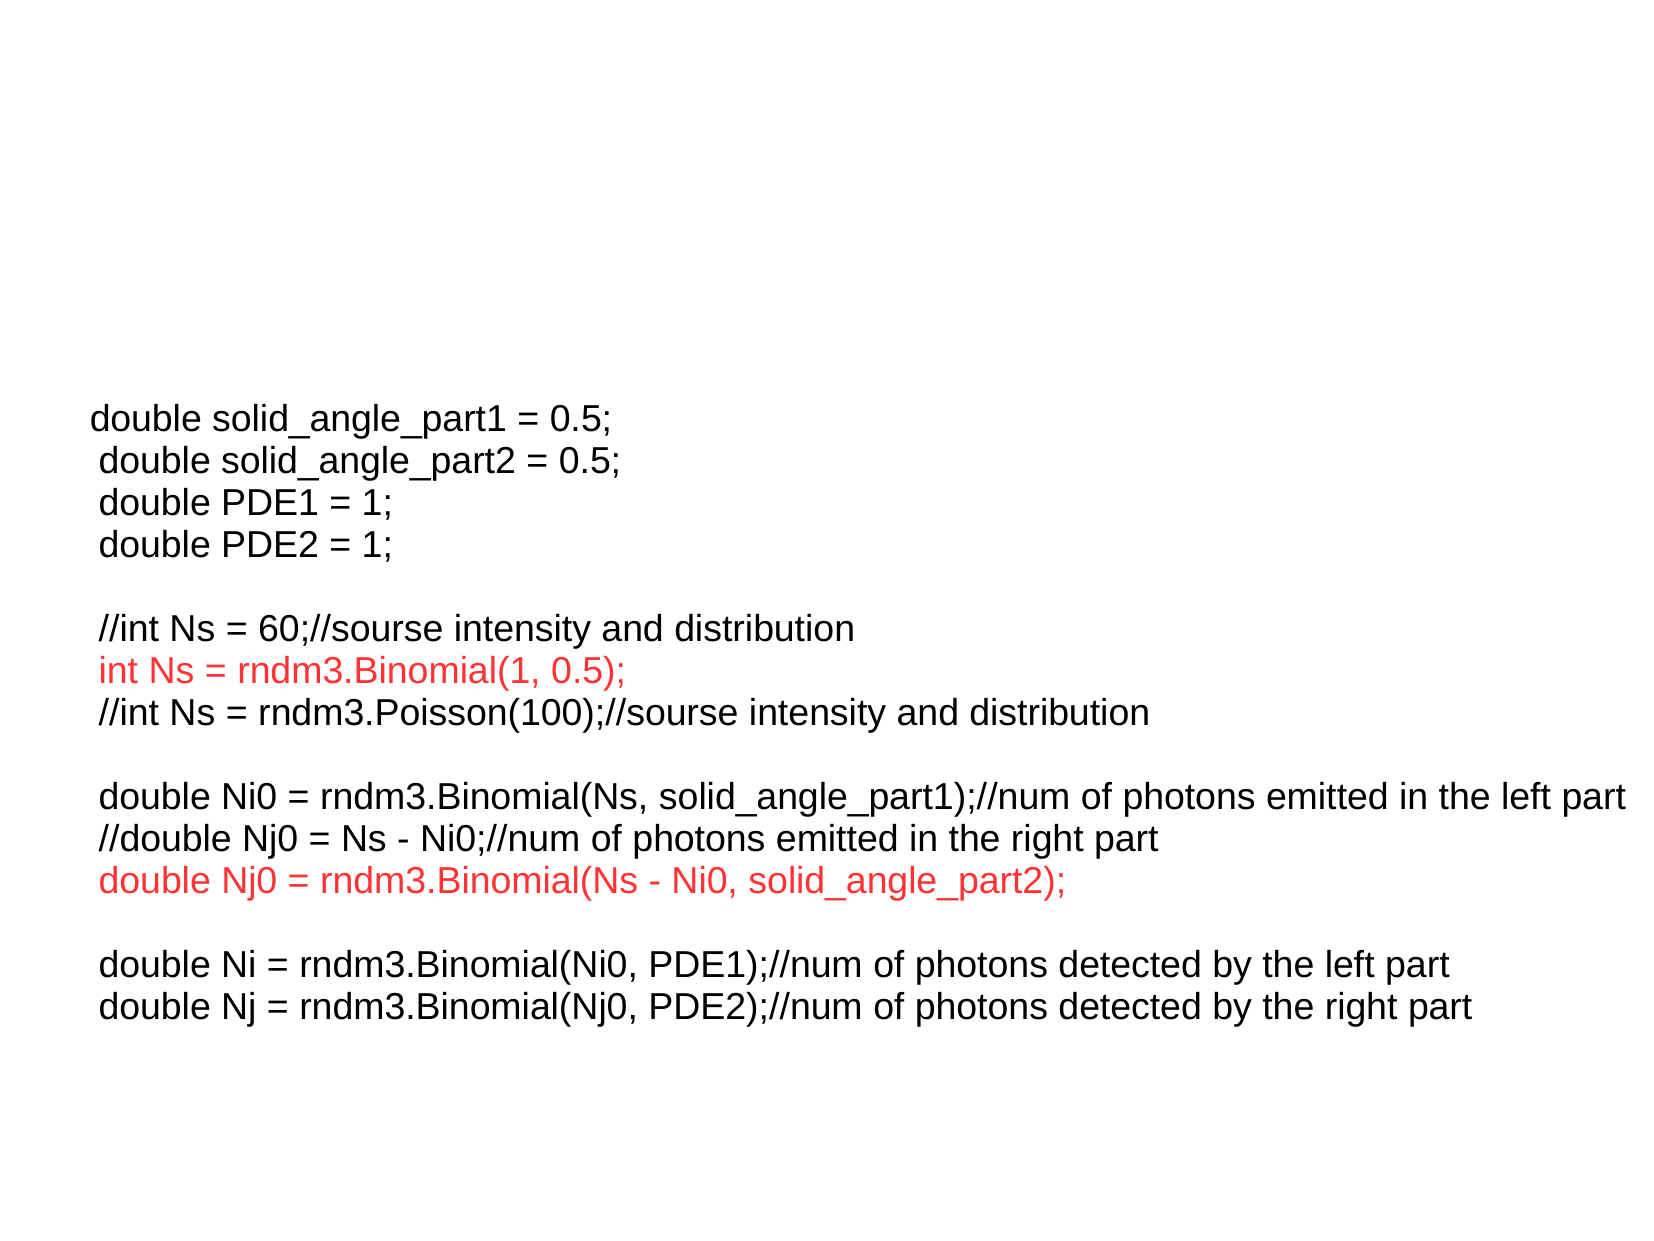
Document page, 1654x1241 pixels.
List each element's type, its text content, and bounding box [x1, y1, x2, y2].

text_box double solid_angle_part1 = 0.5; double solid_angle_part2 = 0.5; double PDE1 = 1; double PDE2 = 1; //int Ns = 60;//sourse intensity and distribution int Ns = rndm3.Binomial(1, 0.5); //int Ns = rndm3.Poisson(100);//sourse intensity and distribution double Ni0 = rndm3.Binomial(Ns, solid_angle_part1);//num of photons emitted in the left part //double Nj0 = Ns - Ni0;//num of photons emitted in the right part double Nj0 = rndm3.Binomial(Ns - Ni0, solid_angle_part2); double Ni = rndm3.Binomial(Ni0, PDE1);//num of photons detected by the left part double Nj = rndm3.Binomial(Nj0, PDE2);//num of photons detected by the right part [0, 390, 1654, 1035]
